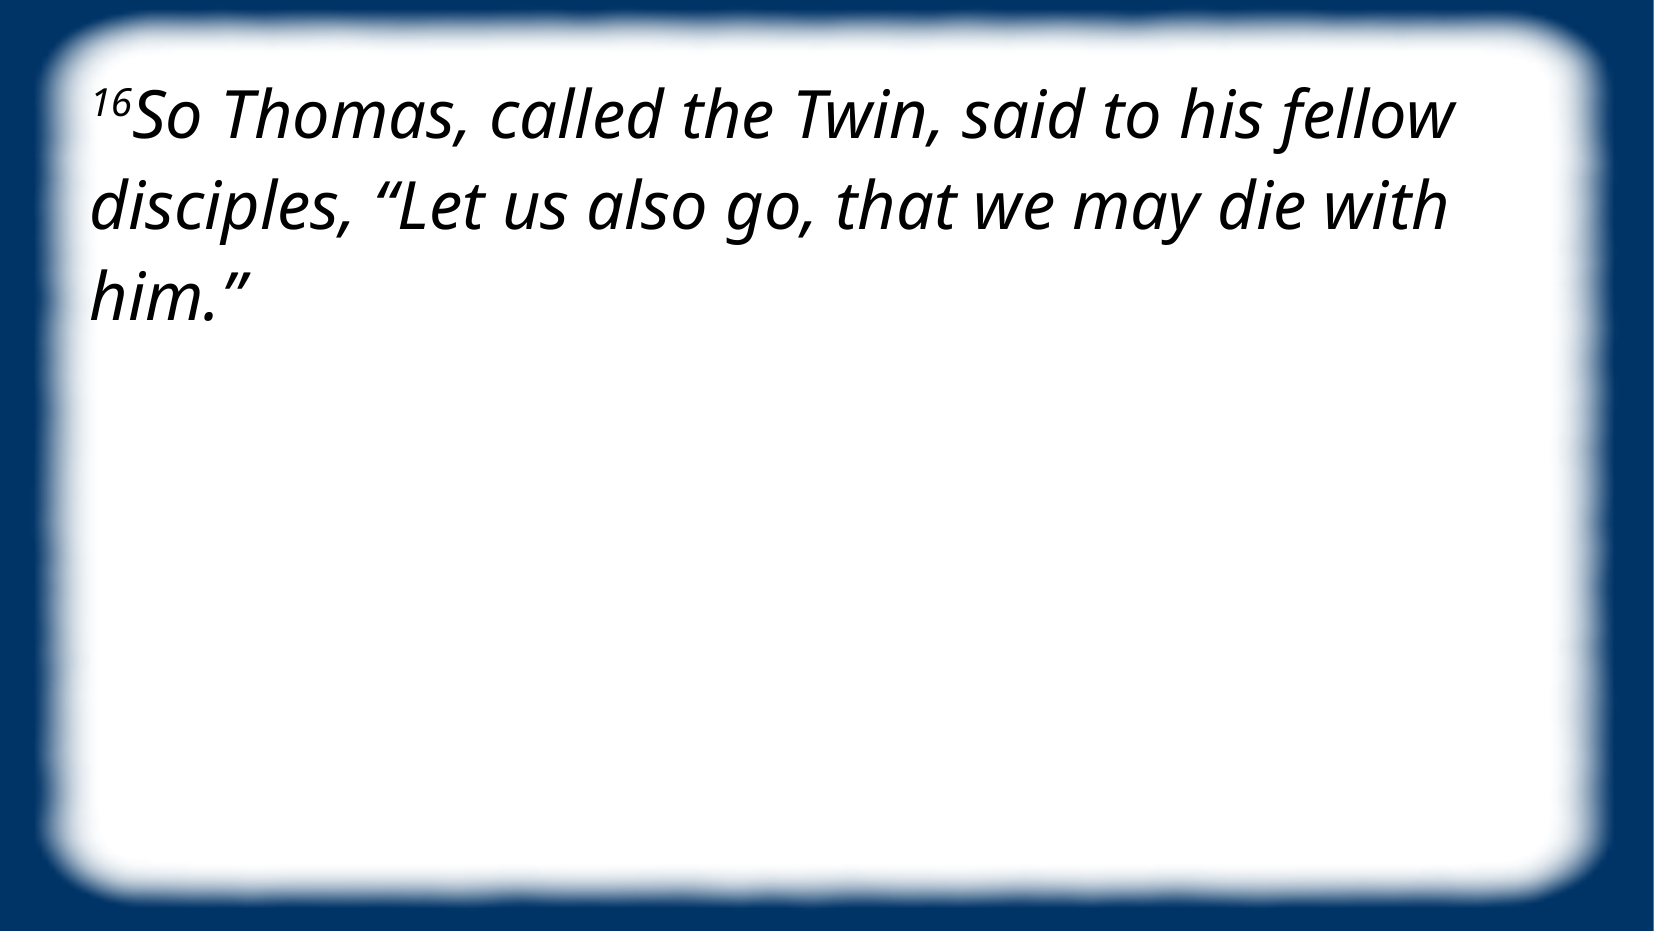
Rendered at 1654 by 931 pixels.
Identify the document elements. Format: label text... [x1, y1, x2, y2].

picture [0, 0, 1654, 931]
text_box 16So Thomas, called the Twin, said to his fellow disciples, “Let us also go, that we may die with him.” [75, 60, 1561, 342]
